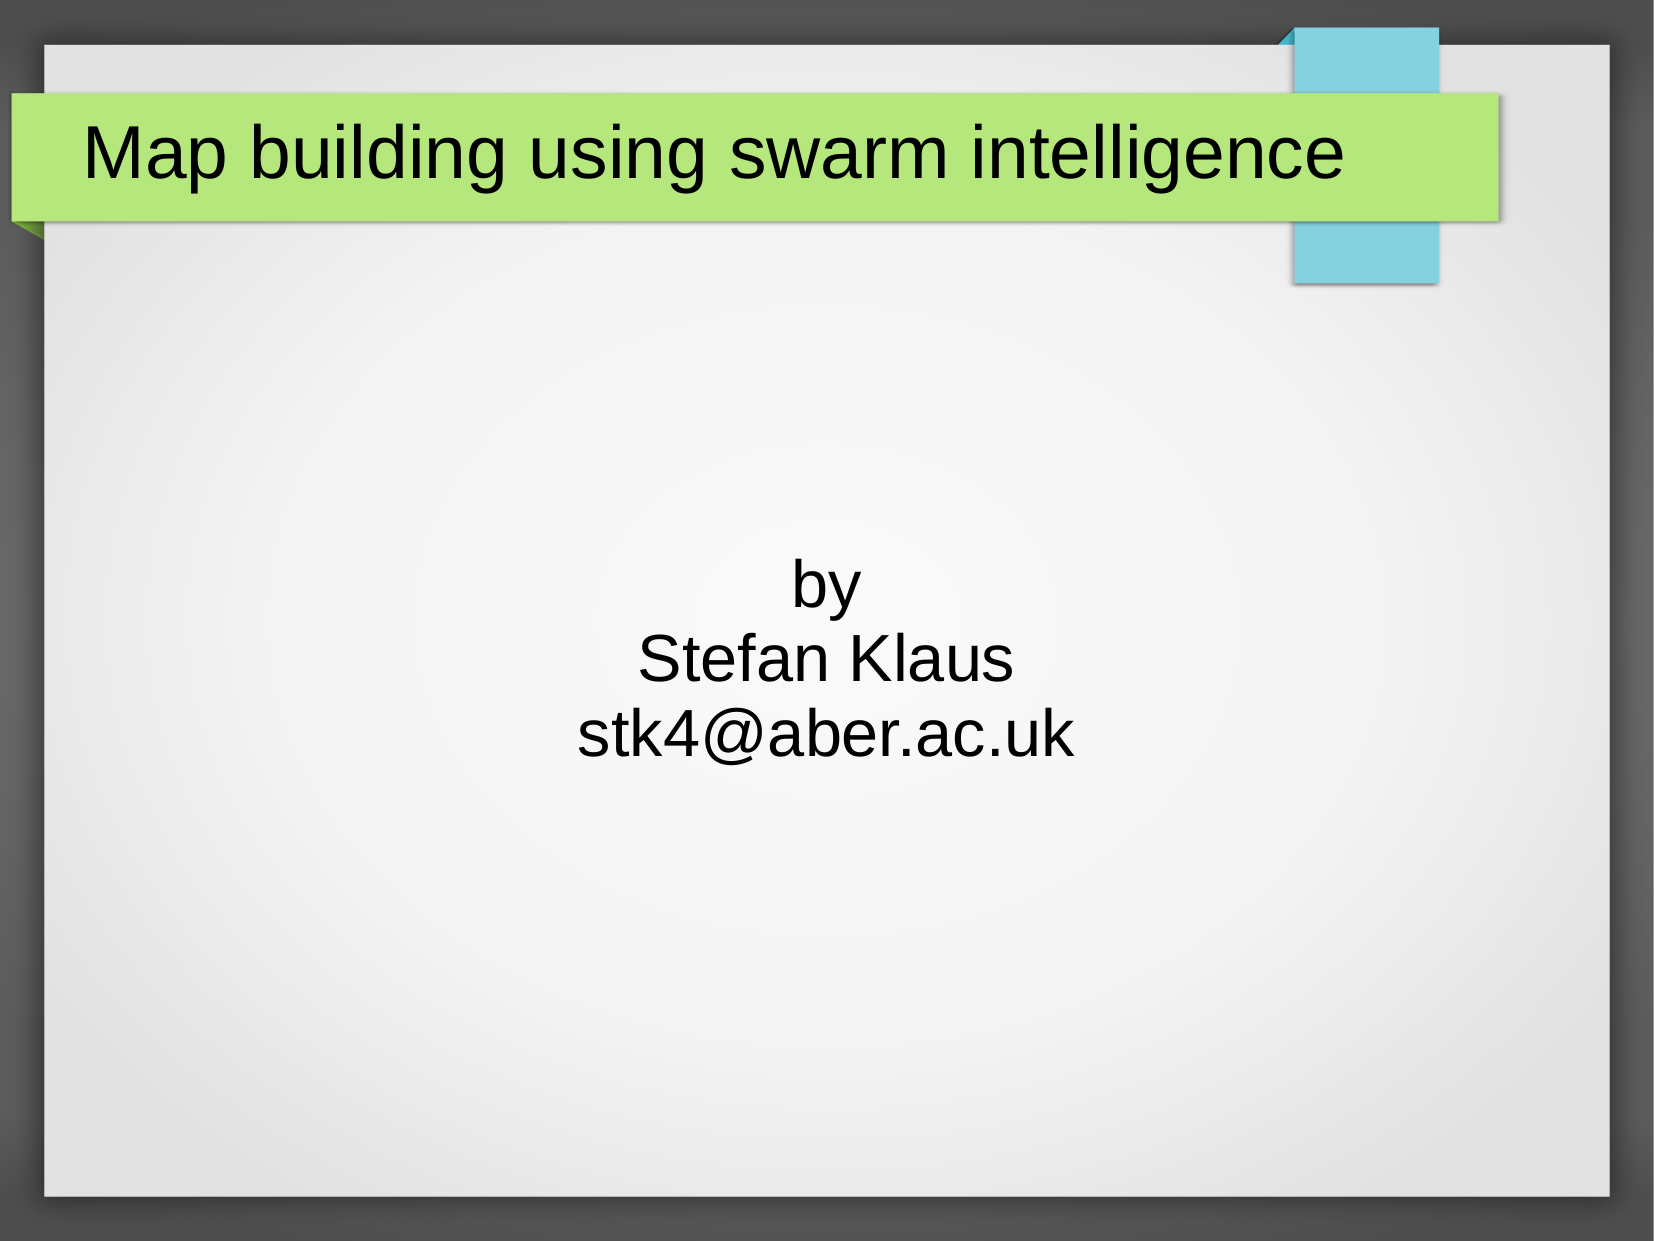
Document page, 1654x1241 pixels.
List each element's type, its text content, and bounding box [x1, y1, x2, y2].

subtitle by Stefan Klaus stk4@aber.ac.uk [82, 299, 1571, 1019]
picture [0, 0, 1654, 1241]
title Map building using swarm intelligence [82, 49, 1571, 257]
